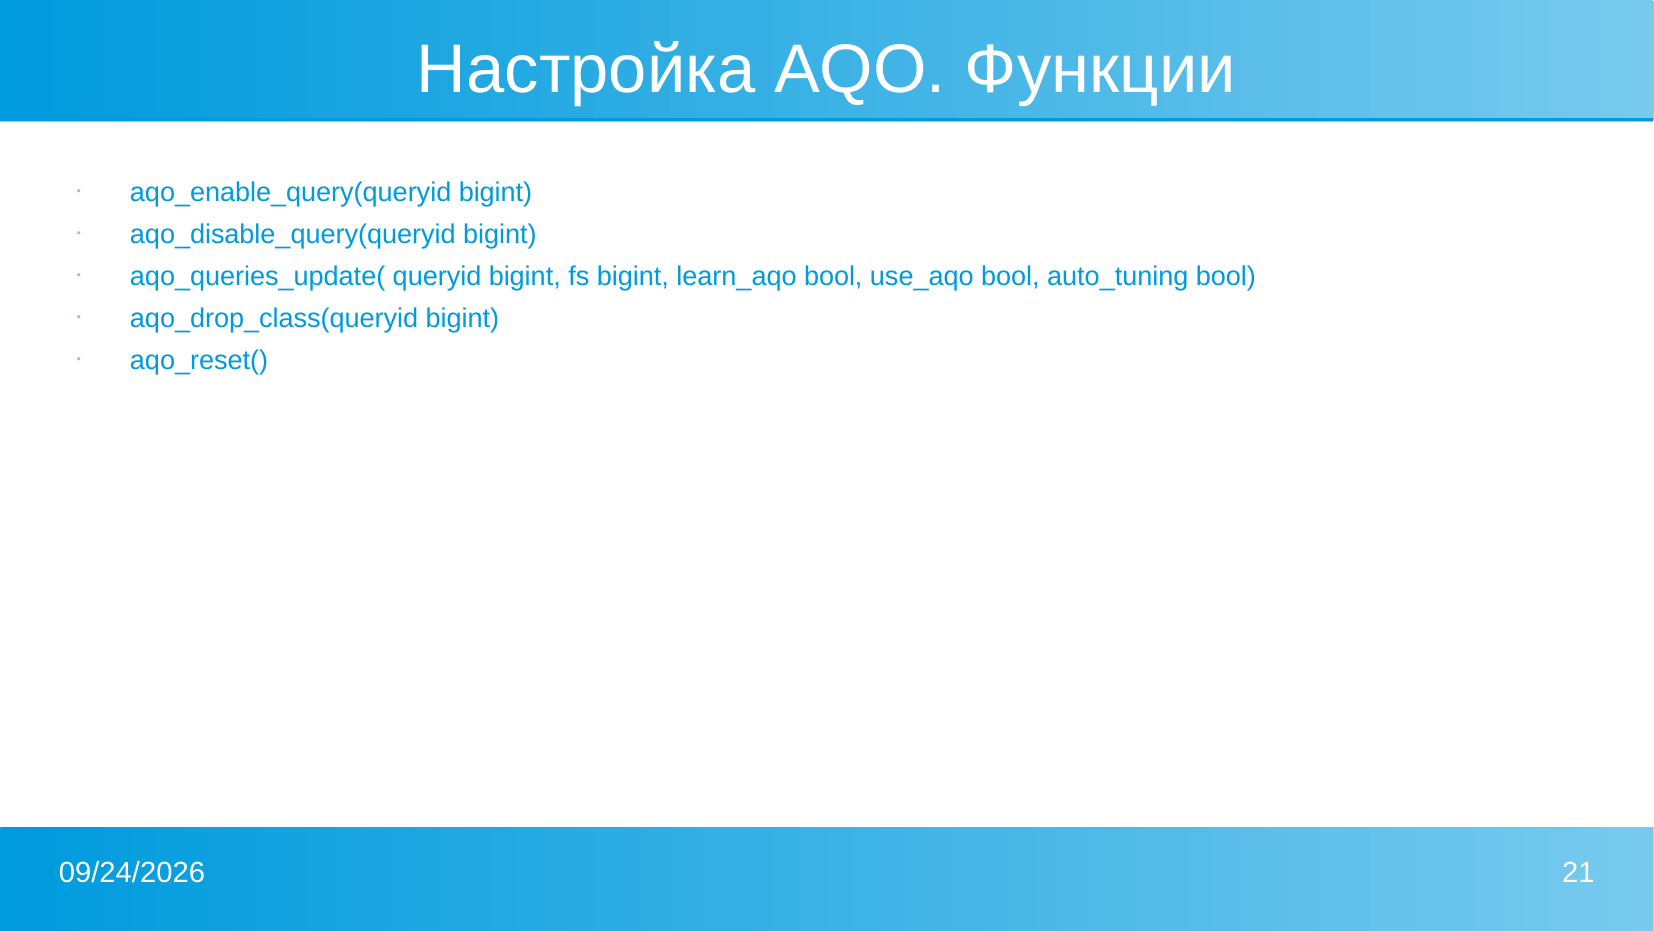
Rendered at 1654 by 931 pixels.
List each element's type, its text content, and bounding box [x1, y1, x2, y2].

list aqo_enable_query(queryid bigint) aqo_disable_query(queryid bigint) aqo_queries_update( queryid bigint, fs bigint, learn_aqo bool, use_aqo bool, auto_tuning bool) aqo_drop_class(queryid bigint) aqo_reset() [59, 177, 1595, 768]
title Настройка AQO. Функции [59, 29, 1595, 108]
